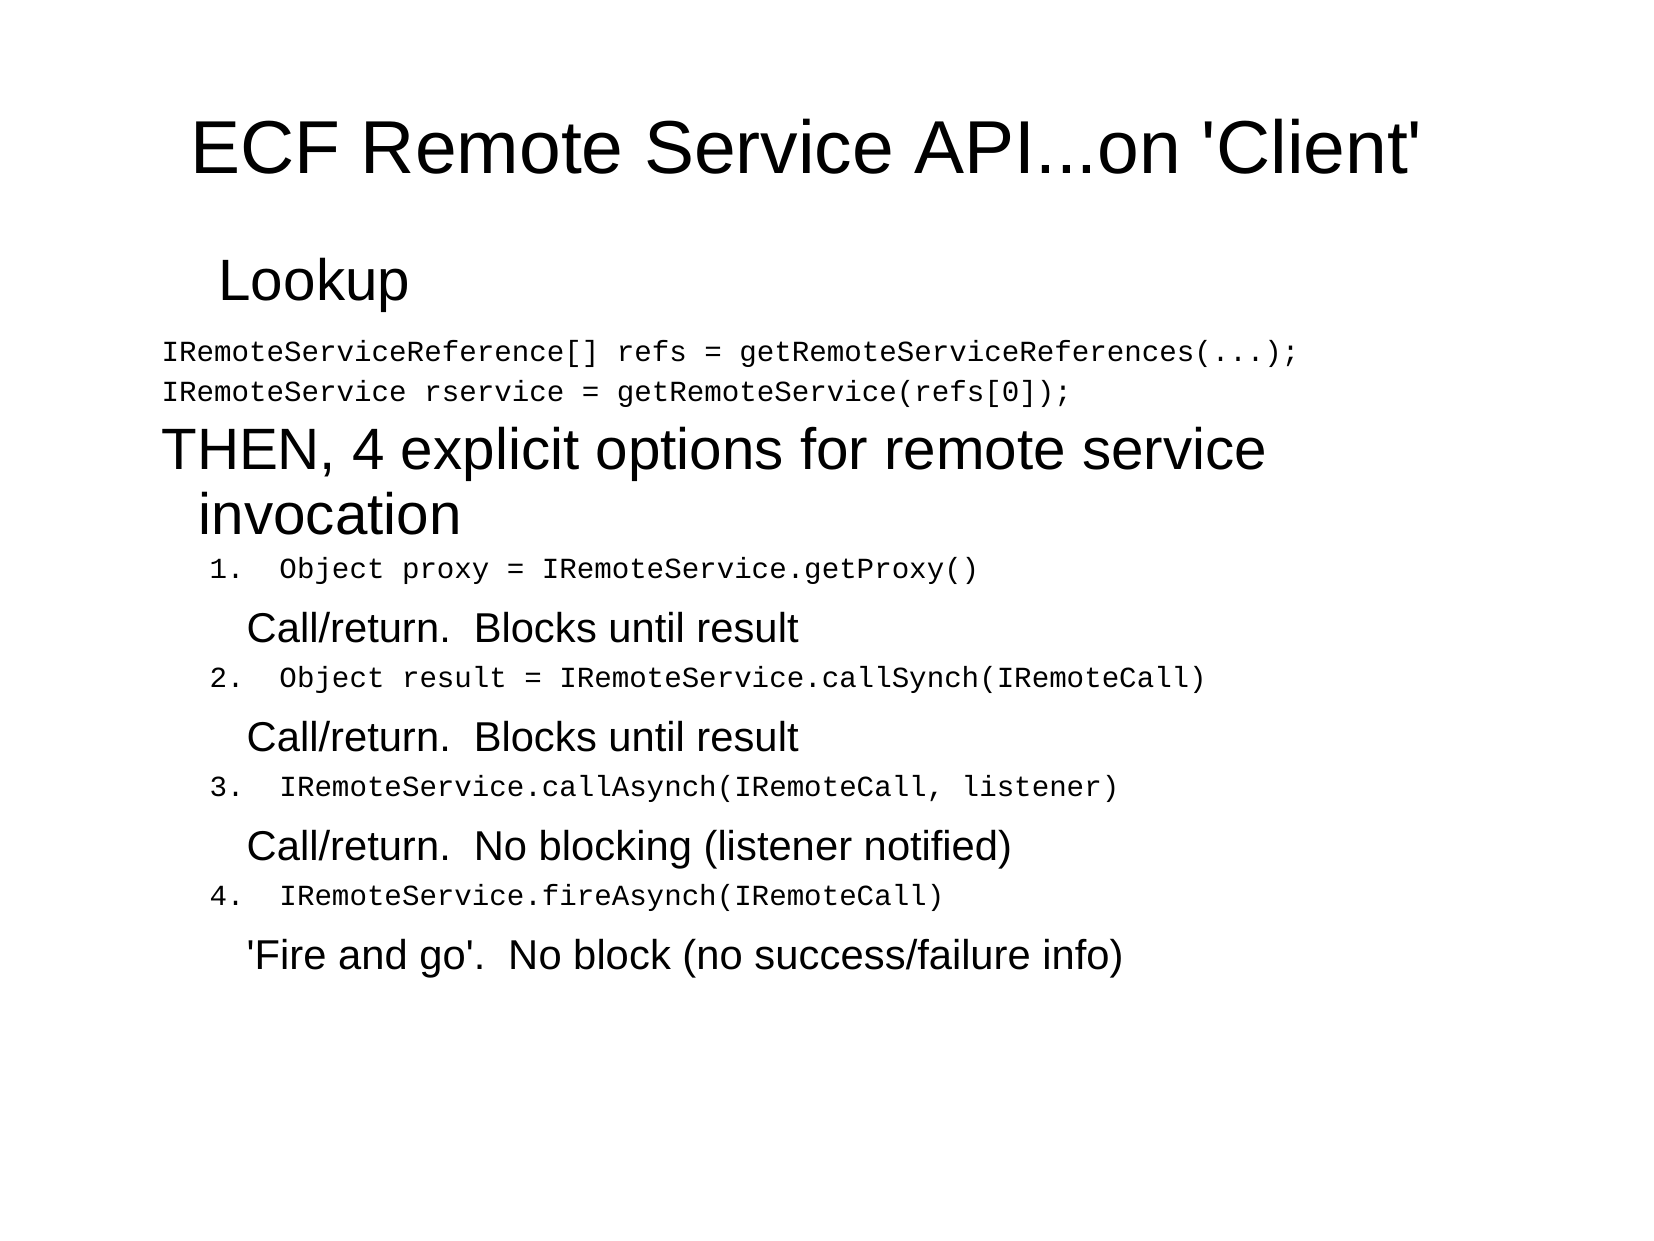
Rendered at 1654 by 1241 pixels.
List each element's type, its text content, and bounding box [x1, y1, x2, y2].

title ECF Remote Service API...on 'Client' [41, 47, 1573, 248]
list Lookup IRemoteServiceReference[] refs = getRemoteServiceReferences(...); IRemoteService rservice = getRemoteService(refs[0]); THEN, 4 explicit options for remote service invocation 1. Object proxy = IRemoteService.getProxy() Call/return. Blocks until result 2. Object result = IRemoteService.callSynch(IRemoteCall) Call/return. Blocks until result 3. IRemoteService.callAsynch(IRemoteCall, listener) Call/return. No blocking (listener notified) 4. IRemoteService.fireAsynch(IRemoteCall) 'Fire and go'. No block (no success/failure info) [124, 248, 1490, 1120]
